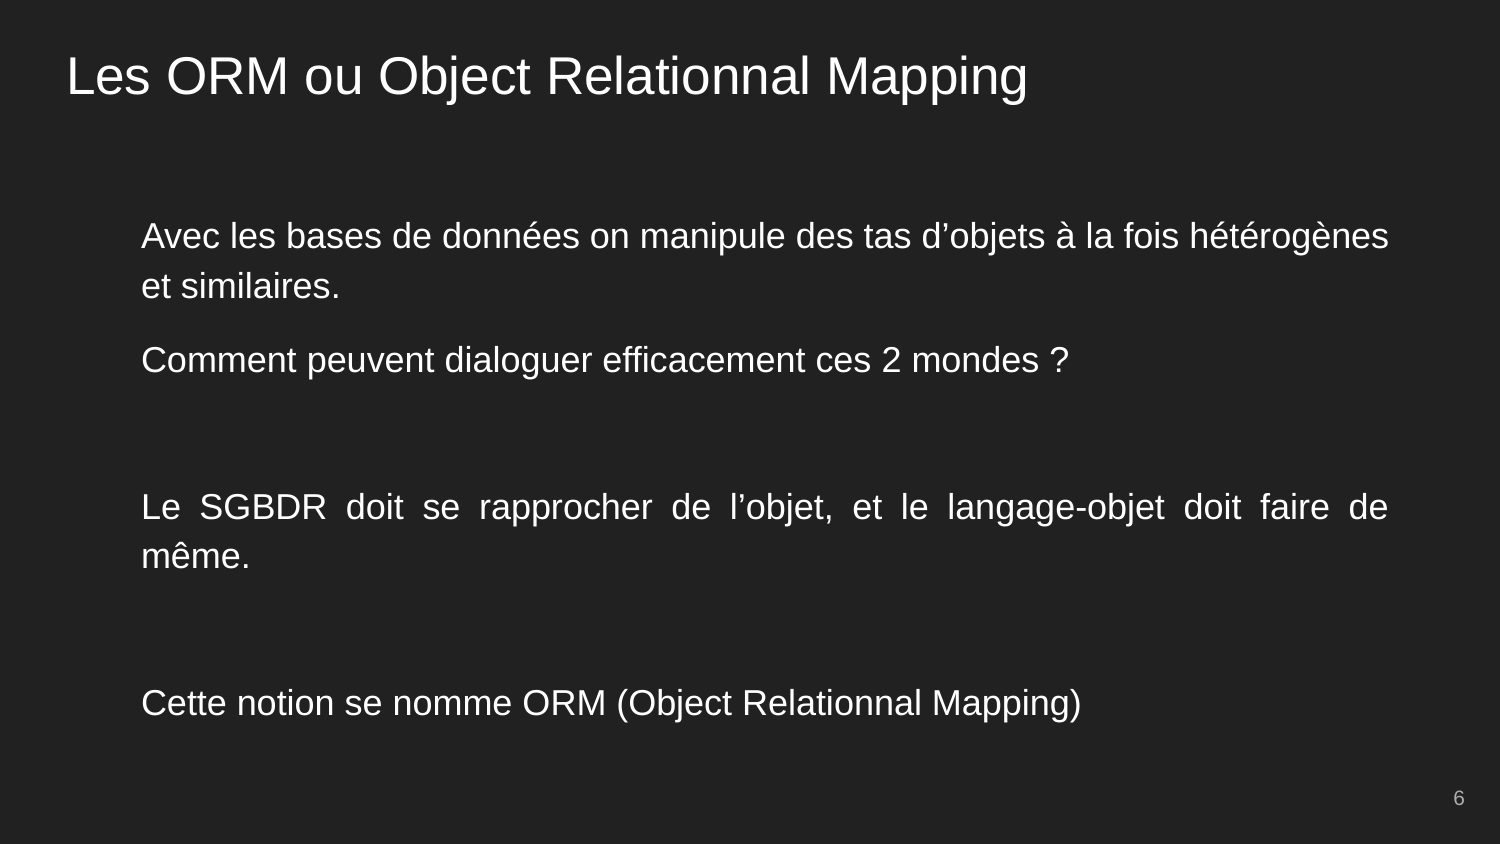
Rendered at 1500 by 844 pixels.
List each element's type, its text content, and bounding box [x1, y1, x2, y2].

list Avec les bases de données on manipule des tas d’objets à la fois hétérogènes et similaires. Comment peuvent dialoguer efficacement ces 2 mondes ? Le SGBDR doit se rapprocher de l’objet, et le langage-objet doit faire de même. Cette notion se nomme ORM (Object Relationnal Mapping) [126, 191, 1406, 738]
slide_number <number> [1389, 764, 1480, 830]
title Les ORM ou Object Relationnal Mapping [51, 26, 1449, 121]
